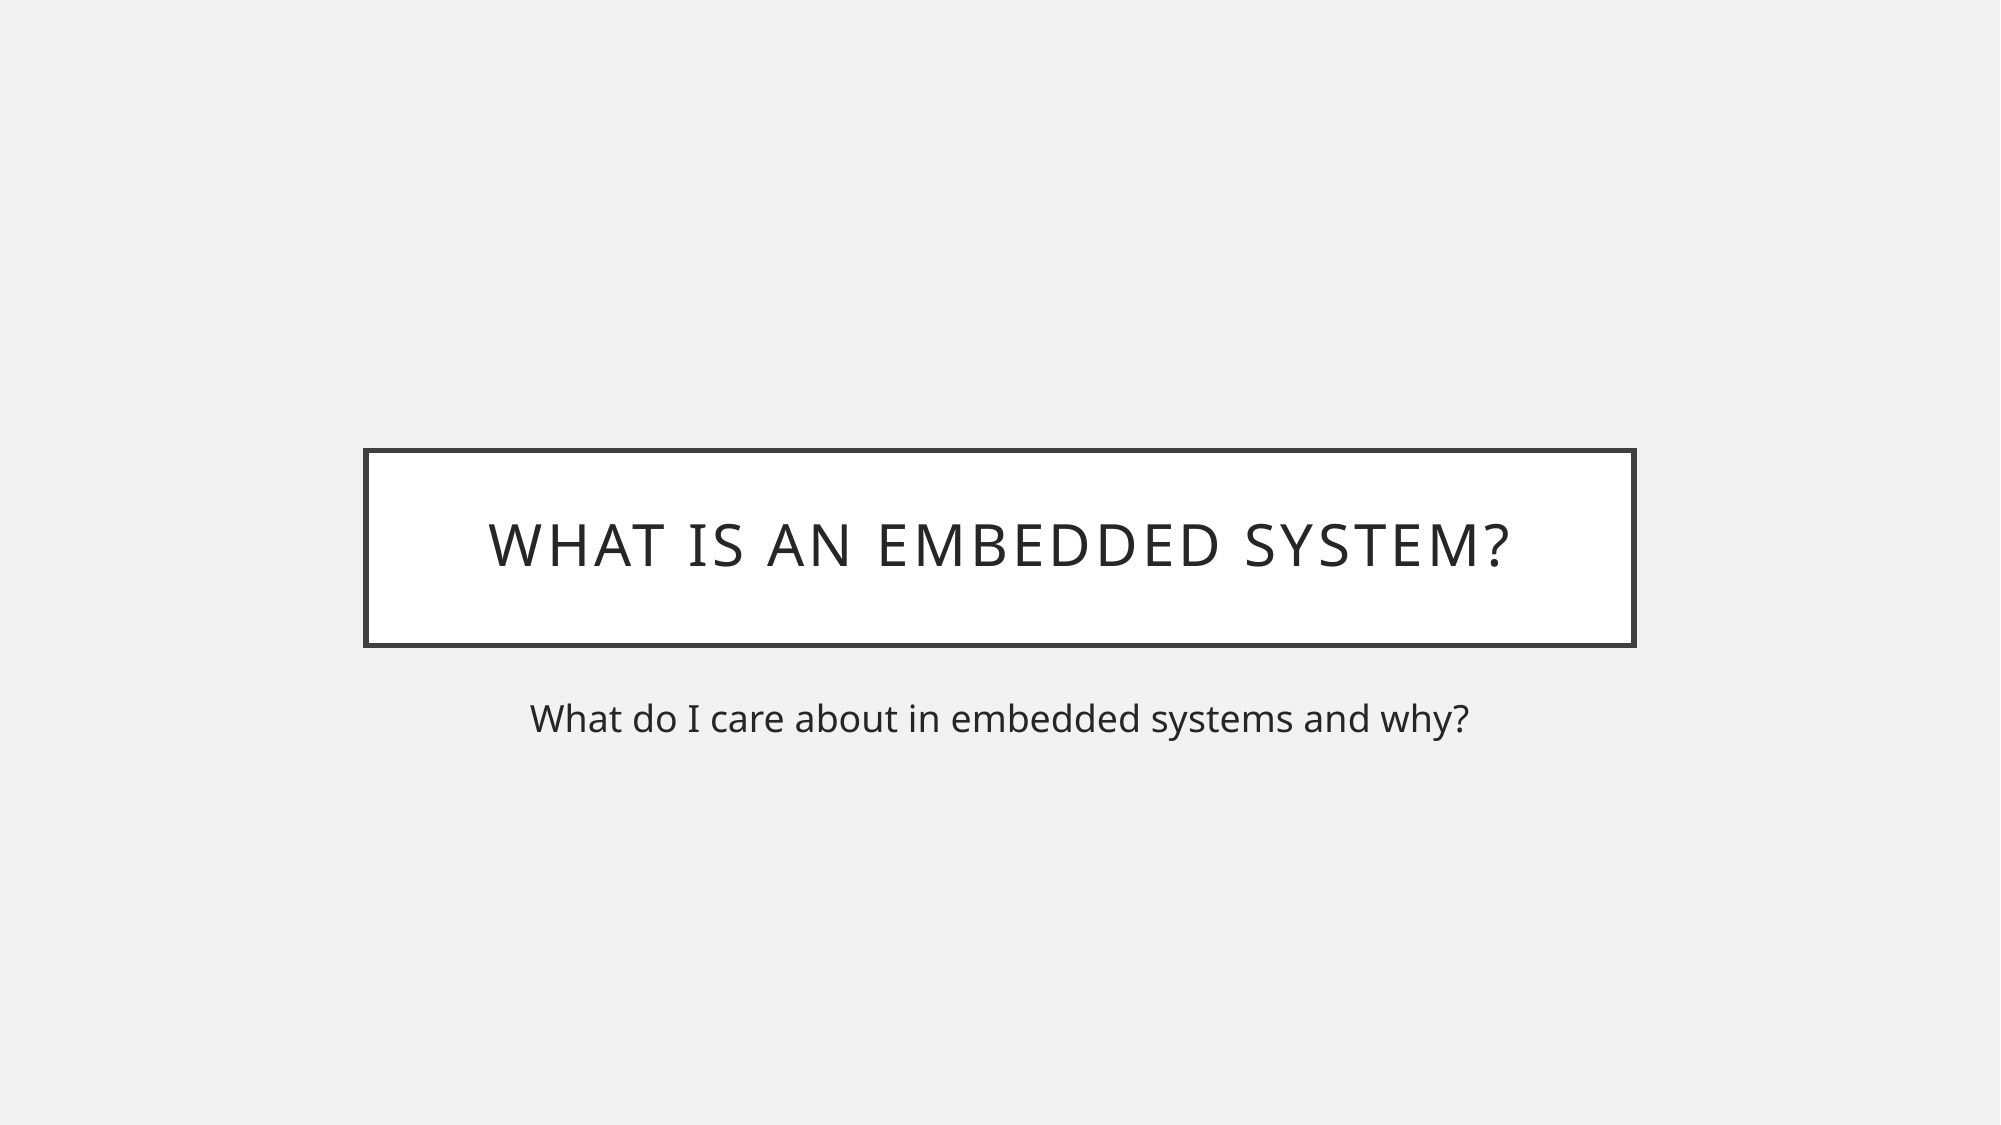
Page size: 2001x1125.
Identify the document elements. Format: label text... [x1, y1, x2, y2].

title What is an embedded system? [366, 450, 1634, 646]
text_box What do I care about in embedded systems and why? [442, 687, 1558, 896]
